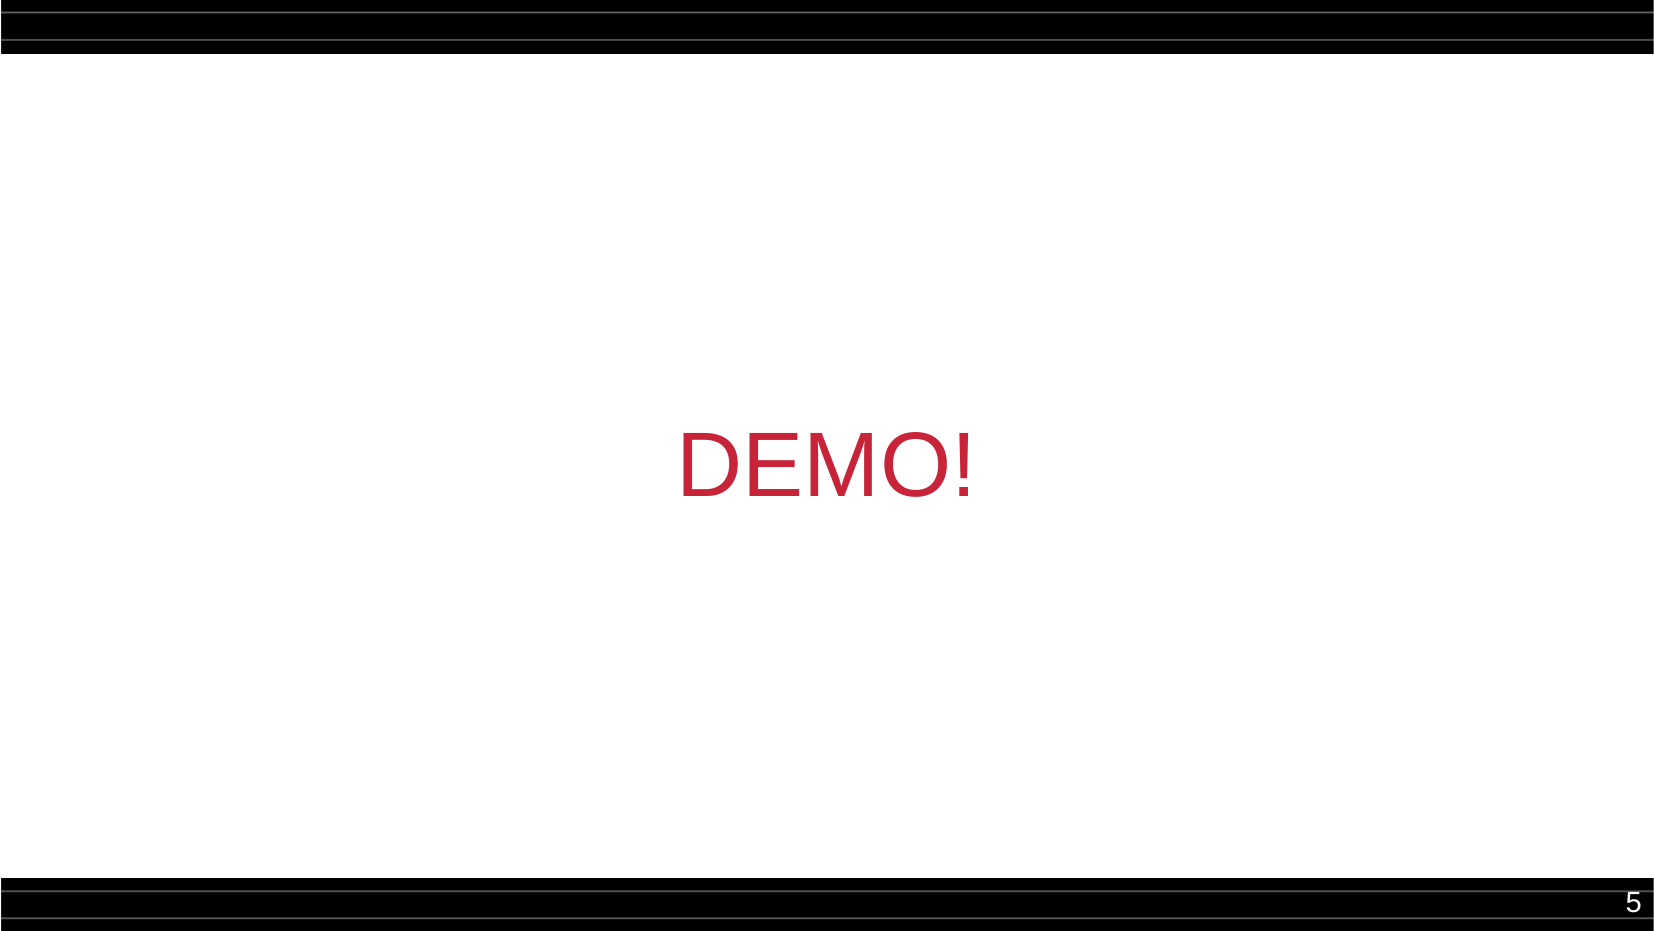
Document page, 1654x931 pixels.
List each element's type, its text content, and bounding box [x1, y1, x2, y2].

picture [1, 878, 1654, 931]
picture [1, 0, 1654, 54]
title DEMO! [82, 387, 1571, 543]
